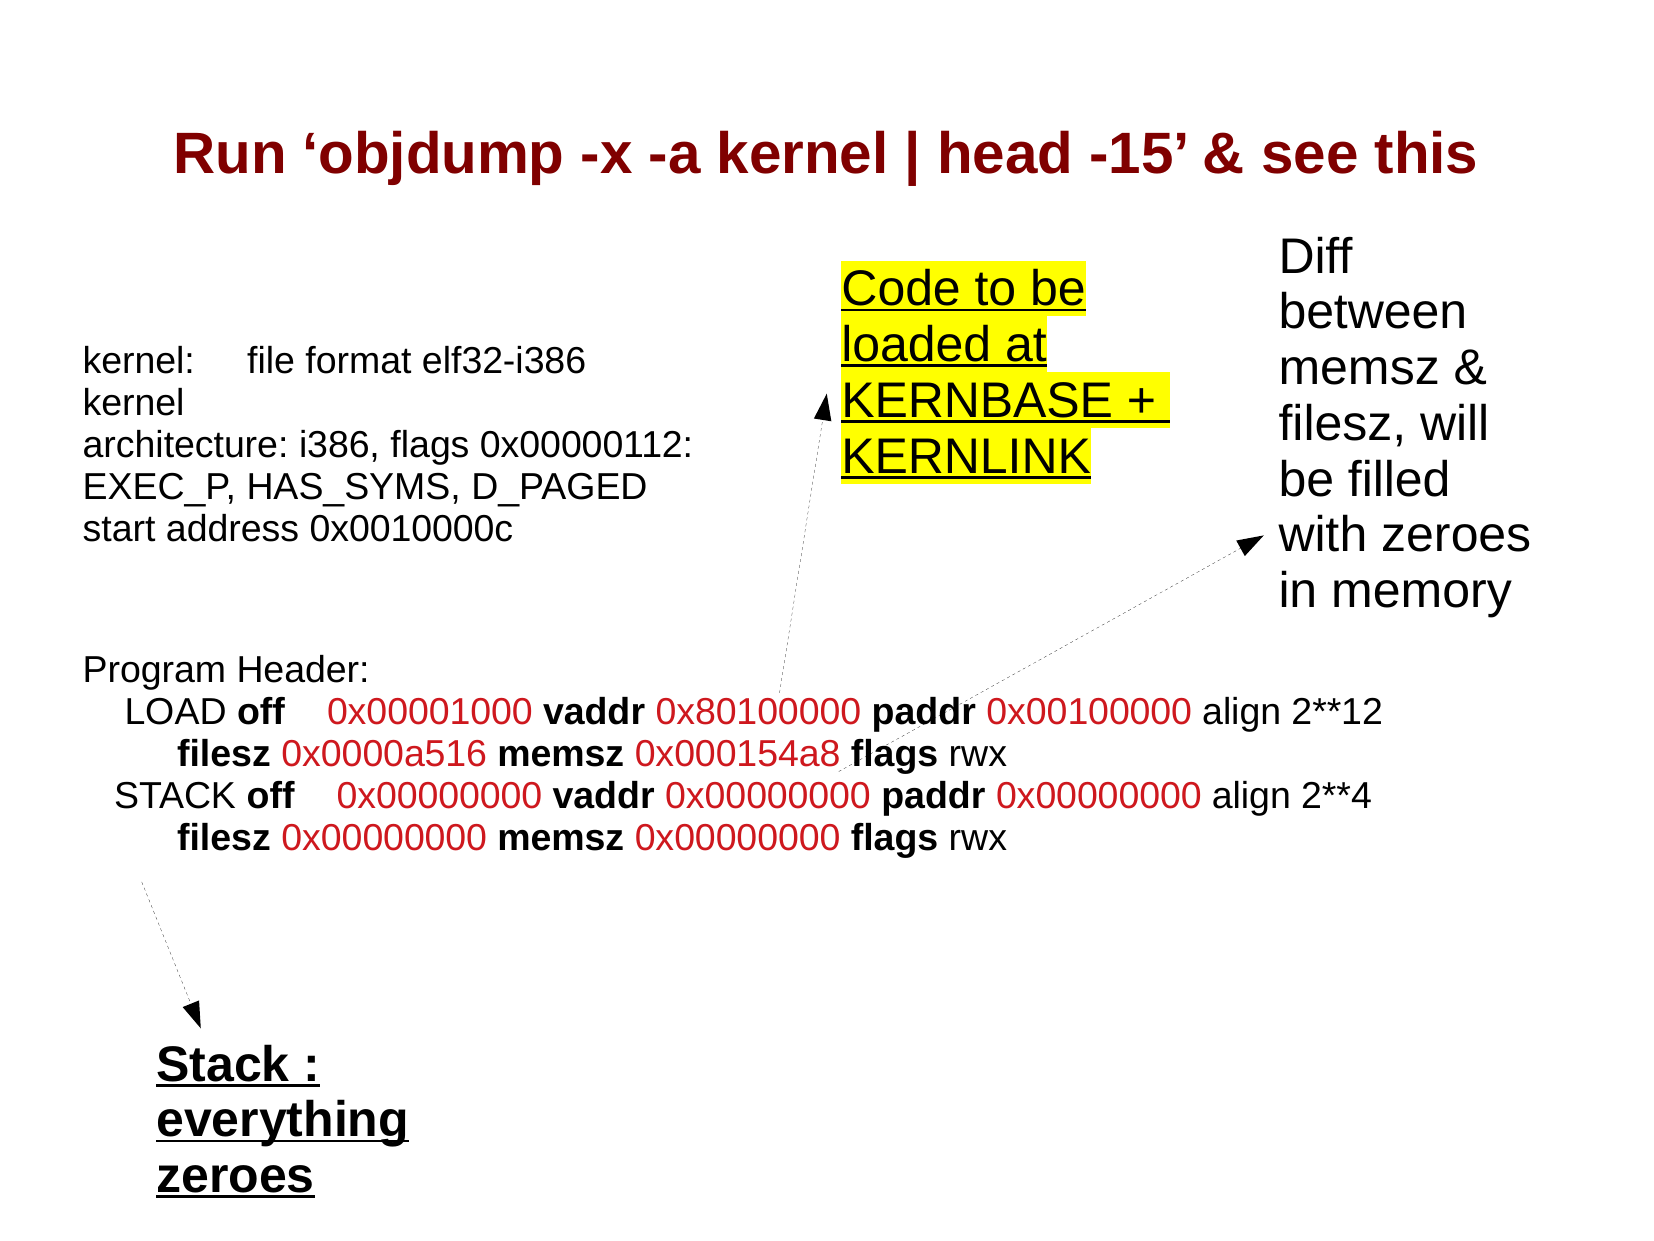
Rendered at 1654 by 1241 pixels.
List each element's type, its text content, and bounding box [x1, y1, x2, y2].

title Run ‘objdump -x -a kernel | head -15’ & see this [82, 49, 1571, 257]
text_box Code to be loaded at KERNBASE + KERNLINK [826, 253, 1241, 492]
text_box Diff between memsz & filesz, will be filled with zeroes in memory [1263, 220, 1548, 626]
text_box Stack : everything zeroes [141, 1028, 508, 1241]
subtitle kernel: file format elf32-i386 kernel architecture: i386, flags 0x00000112: EXEC_P, HAS_SYMS, D_PAGED start address 0x0010000c Program Header: LOAD off 0x00001000 vaddr 0x80100000 paddr 0x00100000 align 2**12 filesz 0x0000a516 memsz 0x000154a8 flags rwx STACK off 0x00000000 vaddr 0x00000000 paddr 0x00000000 align 2**4 filesz 0x00000000 memsz 0x00000000 flags rwx [82, 269, 1571, 1029]
